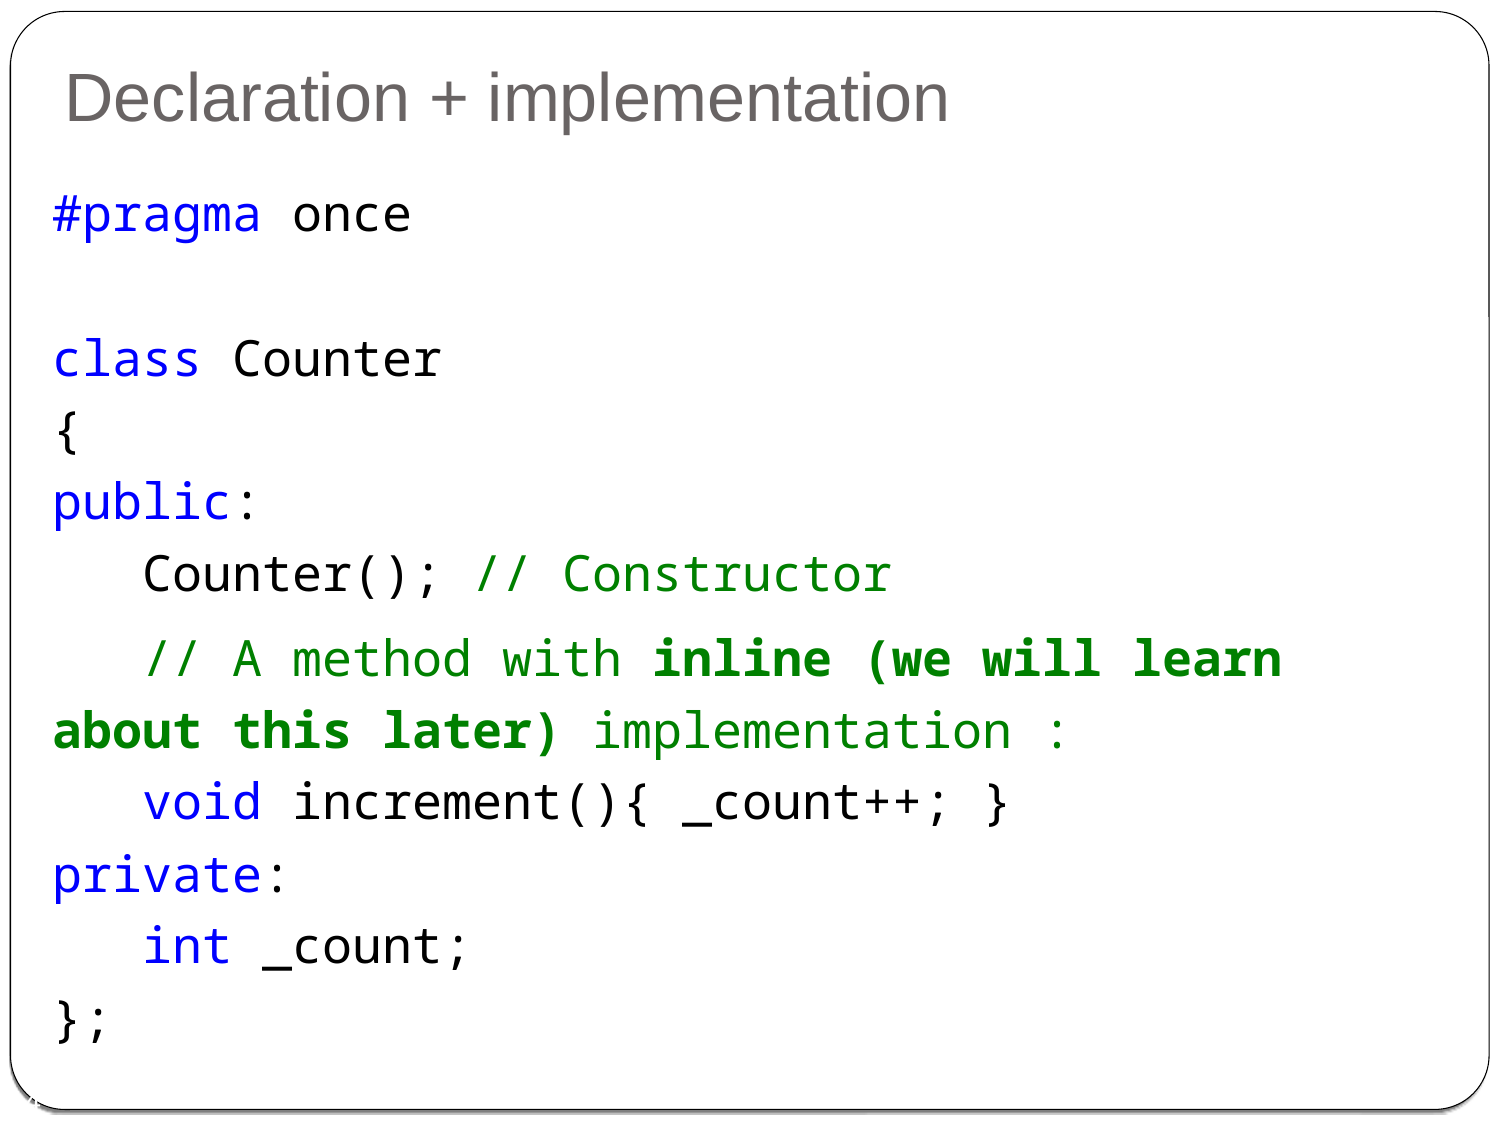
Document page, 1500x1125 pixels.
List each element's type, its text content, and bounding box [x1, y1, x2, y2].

title Declaration + implementation [50, 45, 1450, 150]
slide_number <number> [0, 1074, 50, 1125]
list #pragma once class Counter { public: Counter(); // Constructor // A method with inline (we will learn about this later) implementation : void increment(){ _count++; } private: int _count; }; [37, 162, 1463, 1088]
